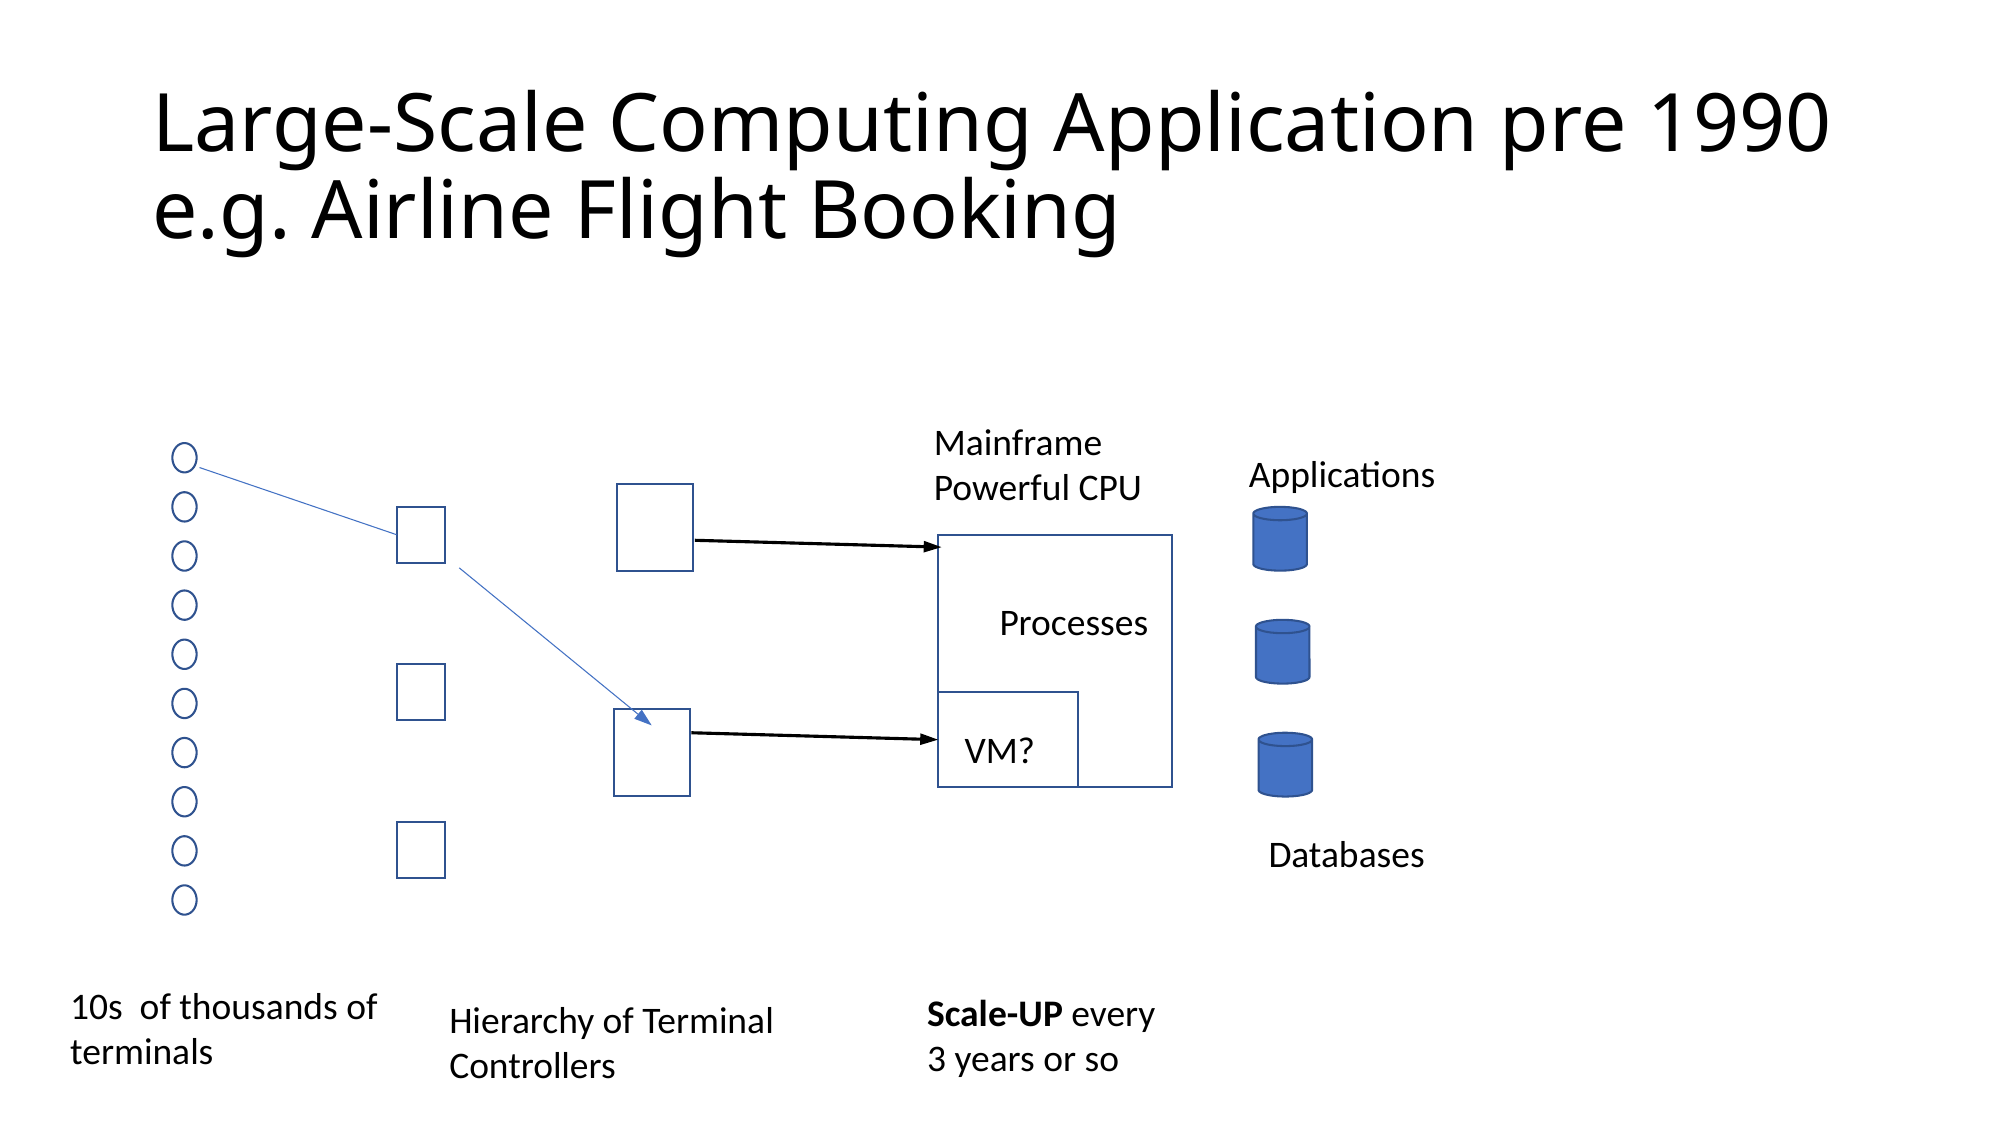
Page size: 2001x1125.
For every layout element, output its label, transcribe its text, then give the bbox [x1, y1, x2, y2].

text_box Mainframe Powerful CPU [918, 410, 1160, 517]
title Large-Scale Computing Application pre 1990 e.g. Airline Flight Booking [137, 59, 1863, 278]
text_box Scale-UP every 3 years or so [912, 981, 1173, 1088]
text_box [1253, 506, 1307, 571]
text_box Processes [984, 590, 1165, 652]
text_box [1258, 732, 1313, 797]
text_box 10s of thousands of terminals [55, 974, 397, 1081]
text_box Applications [1234, 442, 1453, 503]
text_box Databases [1253, 821, 1442, 883]
text_box Hierarchy of Terminal Controllers [434, 988, 794, 1095]
text_box VM? [949, 718, 1051, 779]
text_box [1255, 619, 1310, 684]
